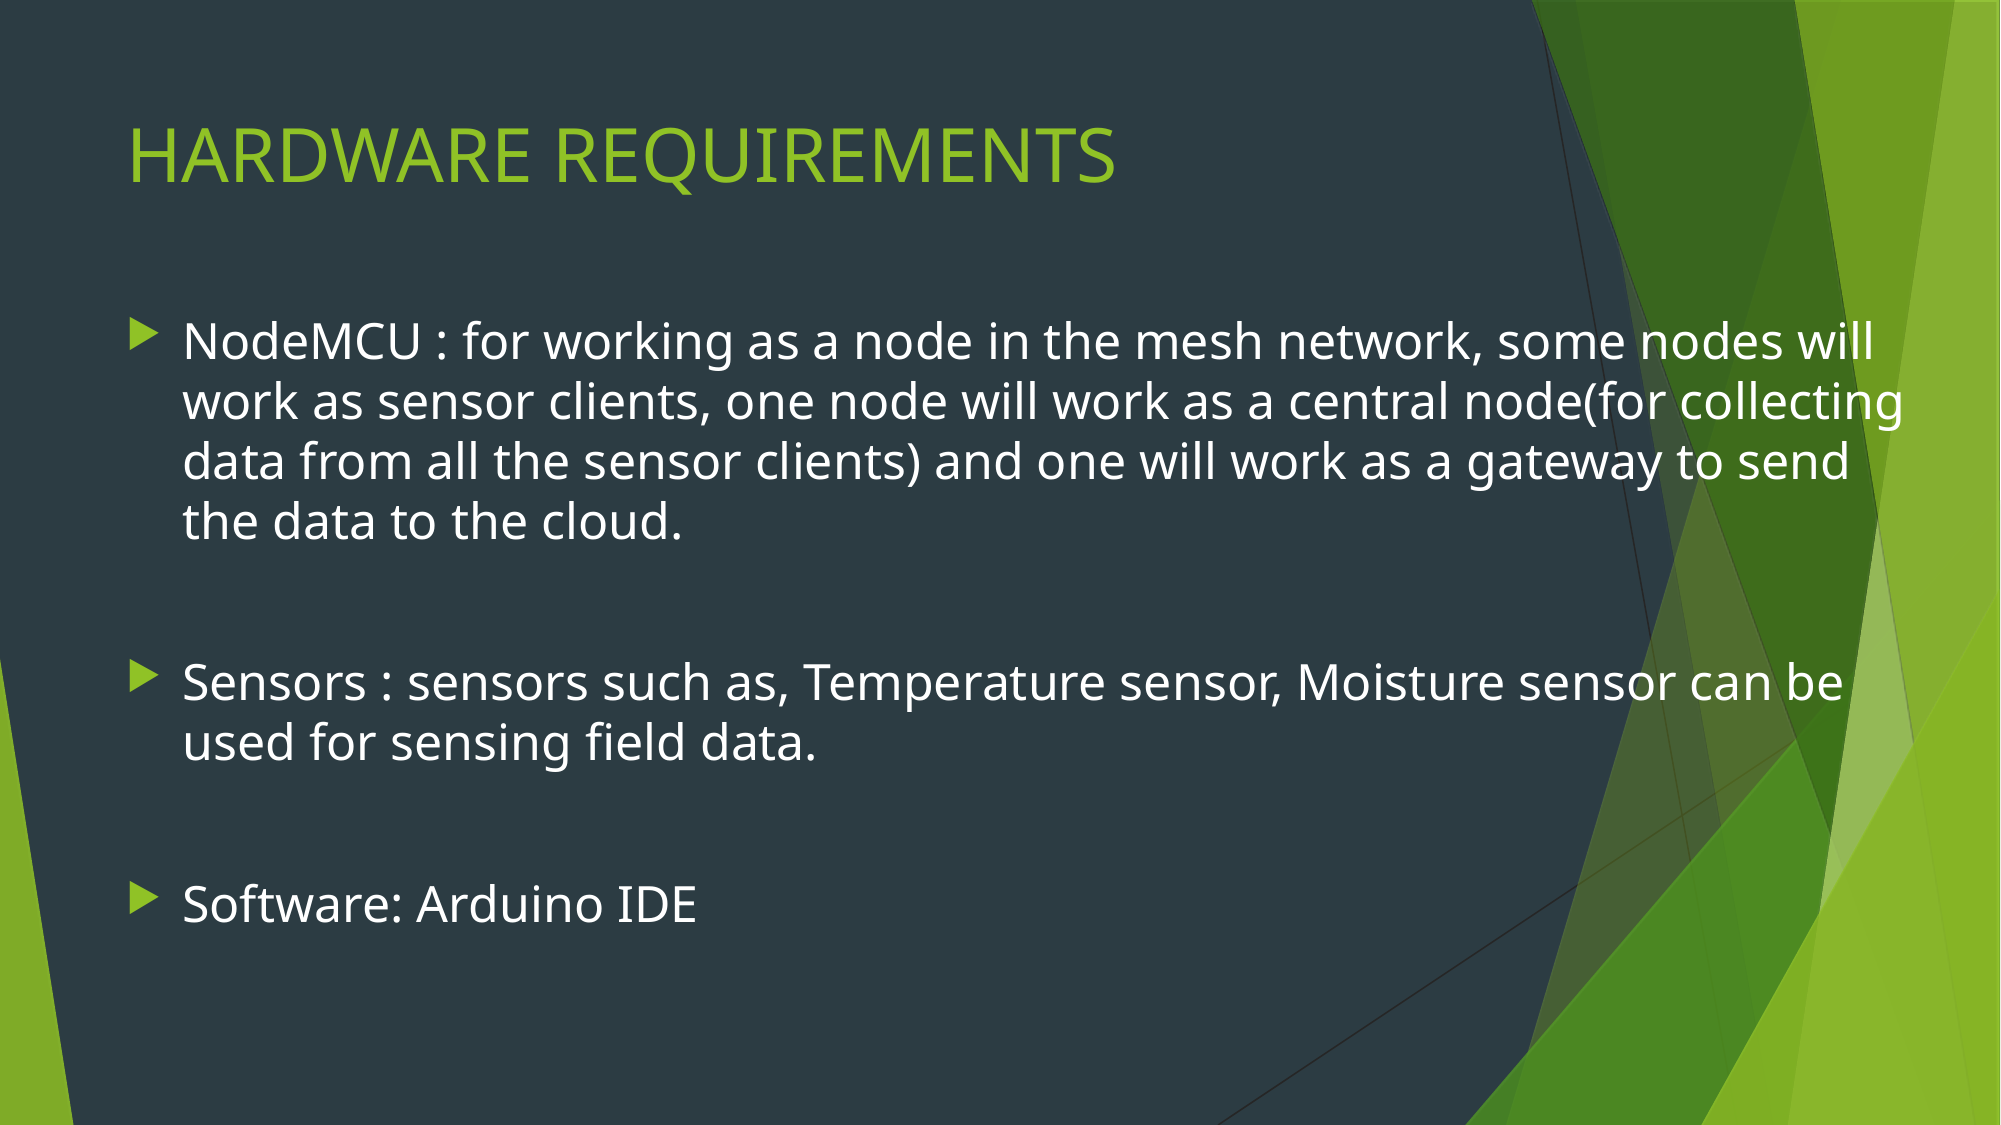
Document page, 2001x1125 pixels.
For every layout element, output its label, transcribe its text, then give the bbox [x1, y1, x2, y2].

title HARDWARE REQUIREMENTS [111, 99, 1522, 301]
list NodeMCU : for working as a node in the mesh network, some nodes will work as sensor clients, one node will work as a central node(for collecting data from all the sensor clients) and one will work as a gateway to send the data to the cloud. Sensors : sensors such as, Temperature sensor, Moisture sensor can be used for sensing field data. Software: Arduino IDE [111, 301, 1940, 939]
